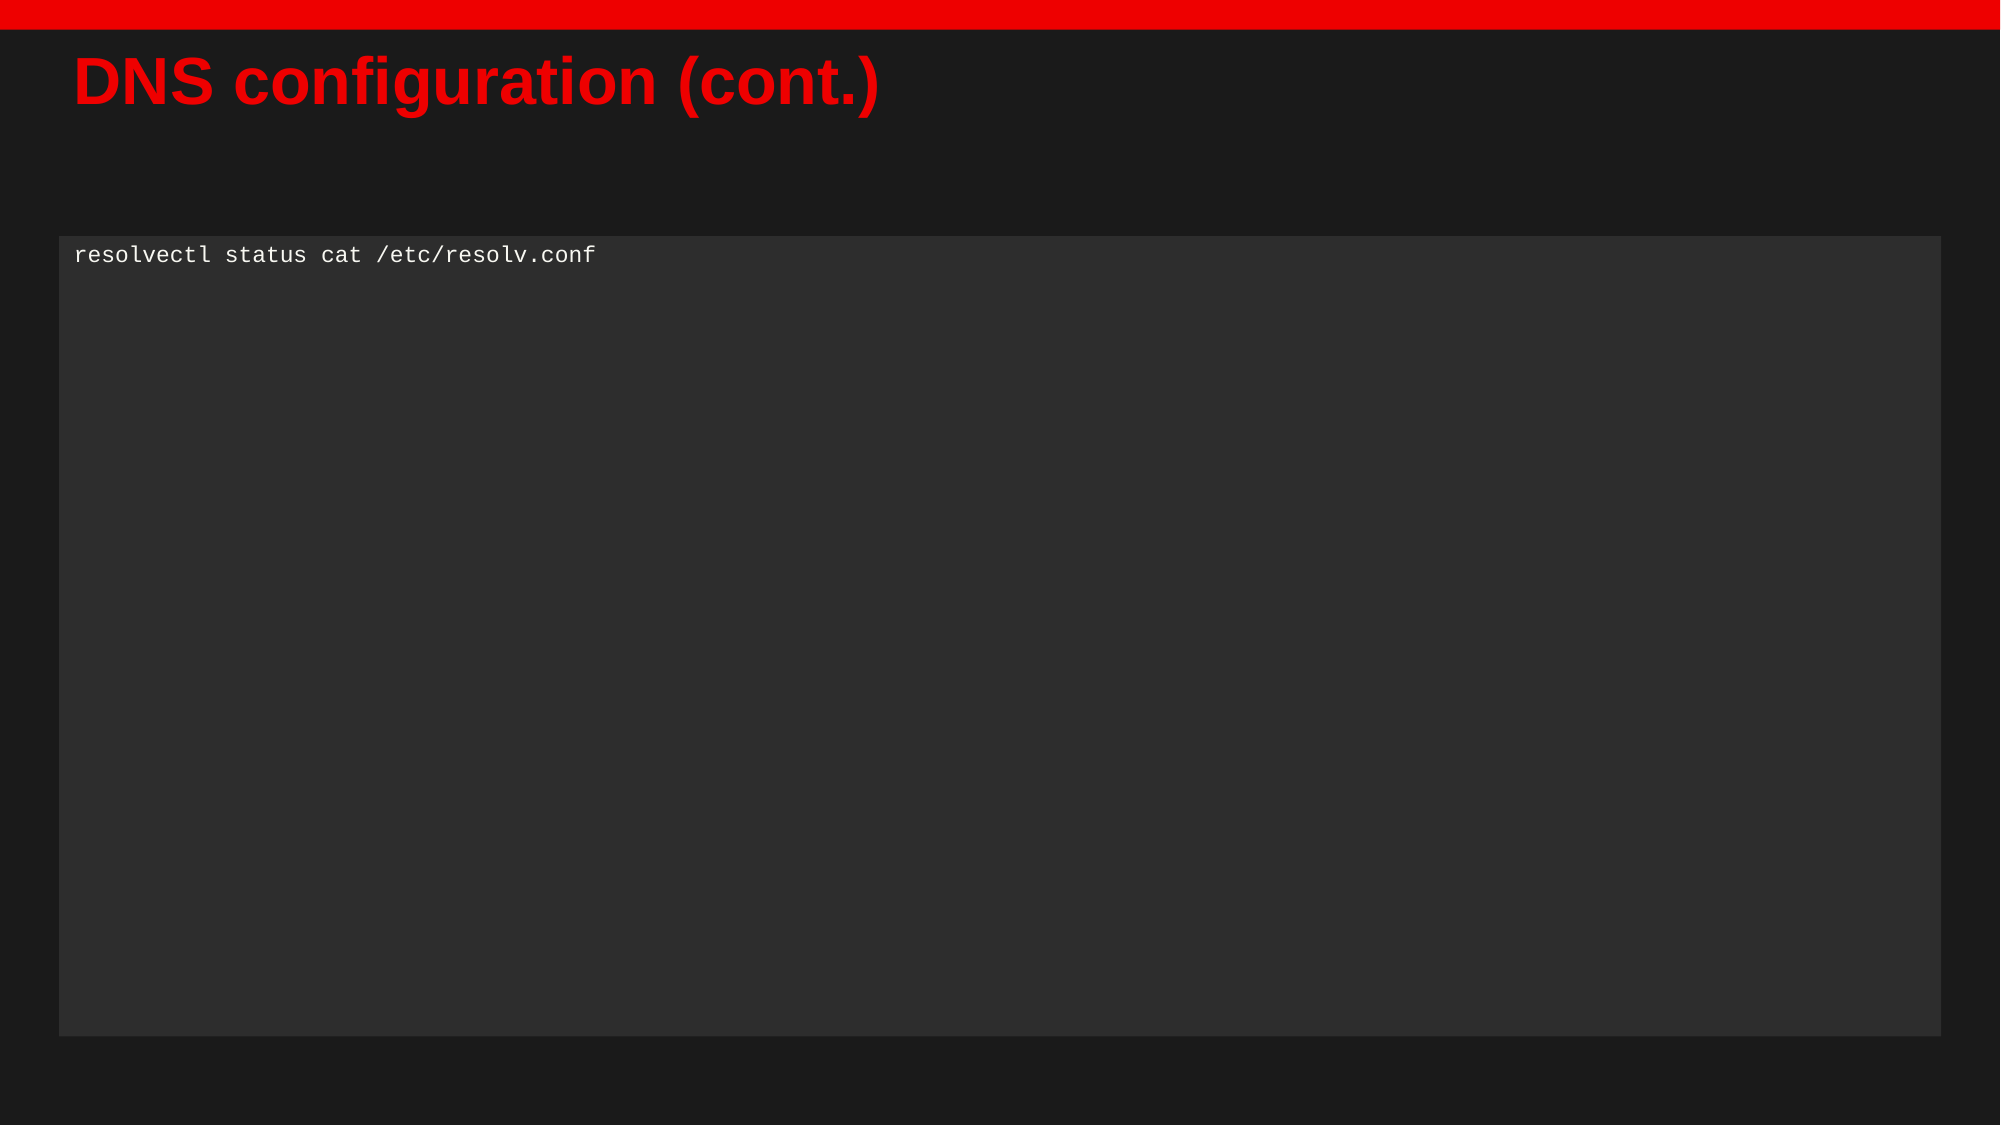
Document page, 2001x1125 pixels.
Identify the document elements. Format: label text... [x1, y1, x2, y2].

text_box resolvectl status cat /etc/resolv.conf [59, 236, 1942, 1037]
text_box DNS configuration (cont.) [59, 36, 1942, 208]
text_box [0, 0, 2001, 30]
